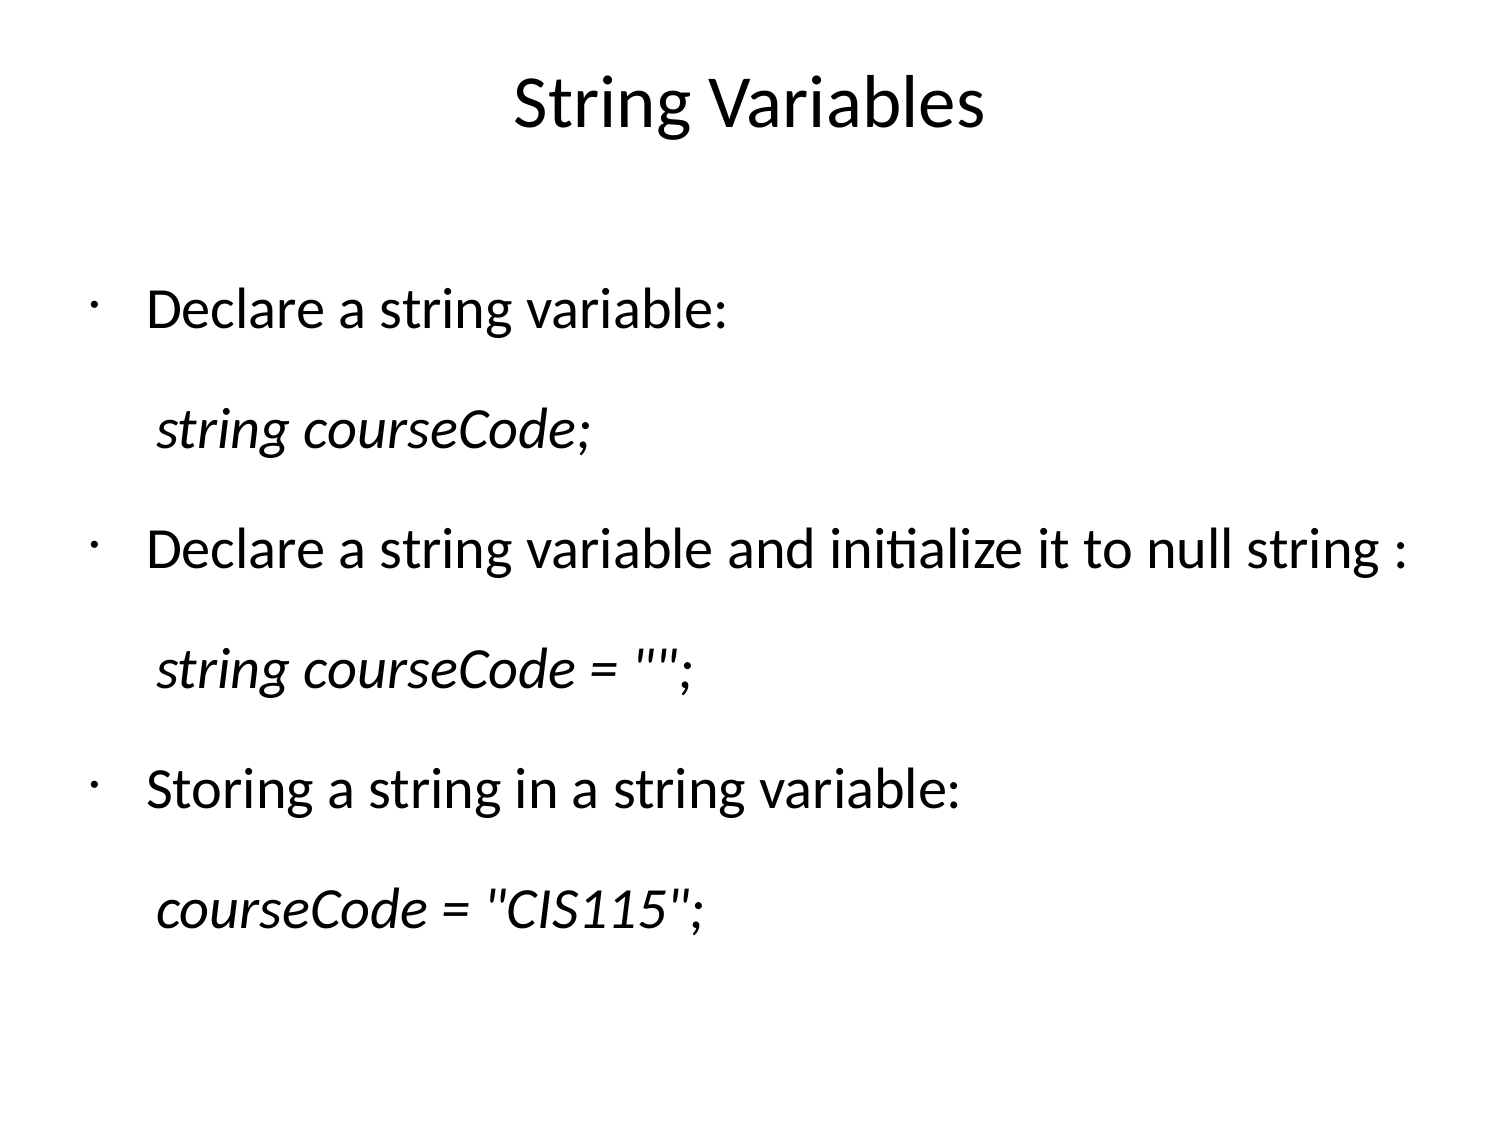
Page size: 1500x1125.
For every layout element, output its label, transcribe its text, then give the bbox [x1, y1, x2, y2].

title String Variables [75, 45, 1425, 233]
list Declare a string variable: string courseCode; Declare a string variable and initialize it to null string : string courseCode = ""; Storing a string in a string variable: courseCode = "CIS115"; [75, 262, 1450, 1005]
